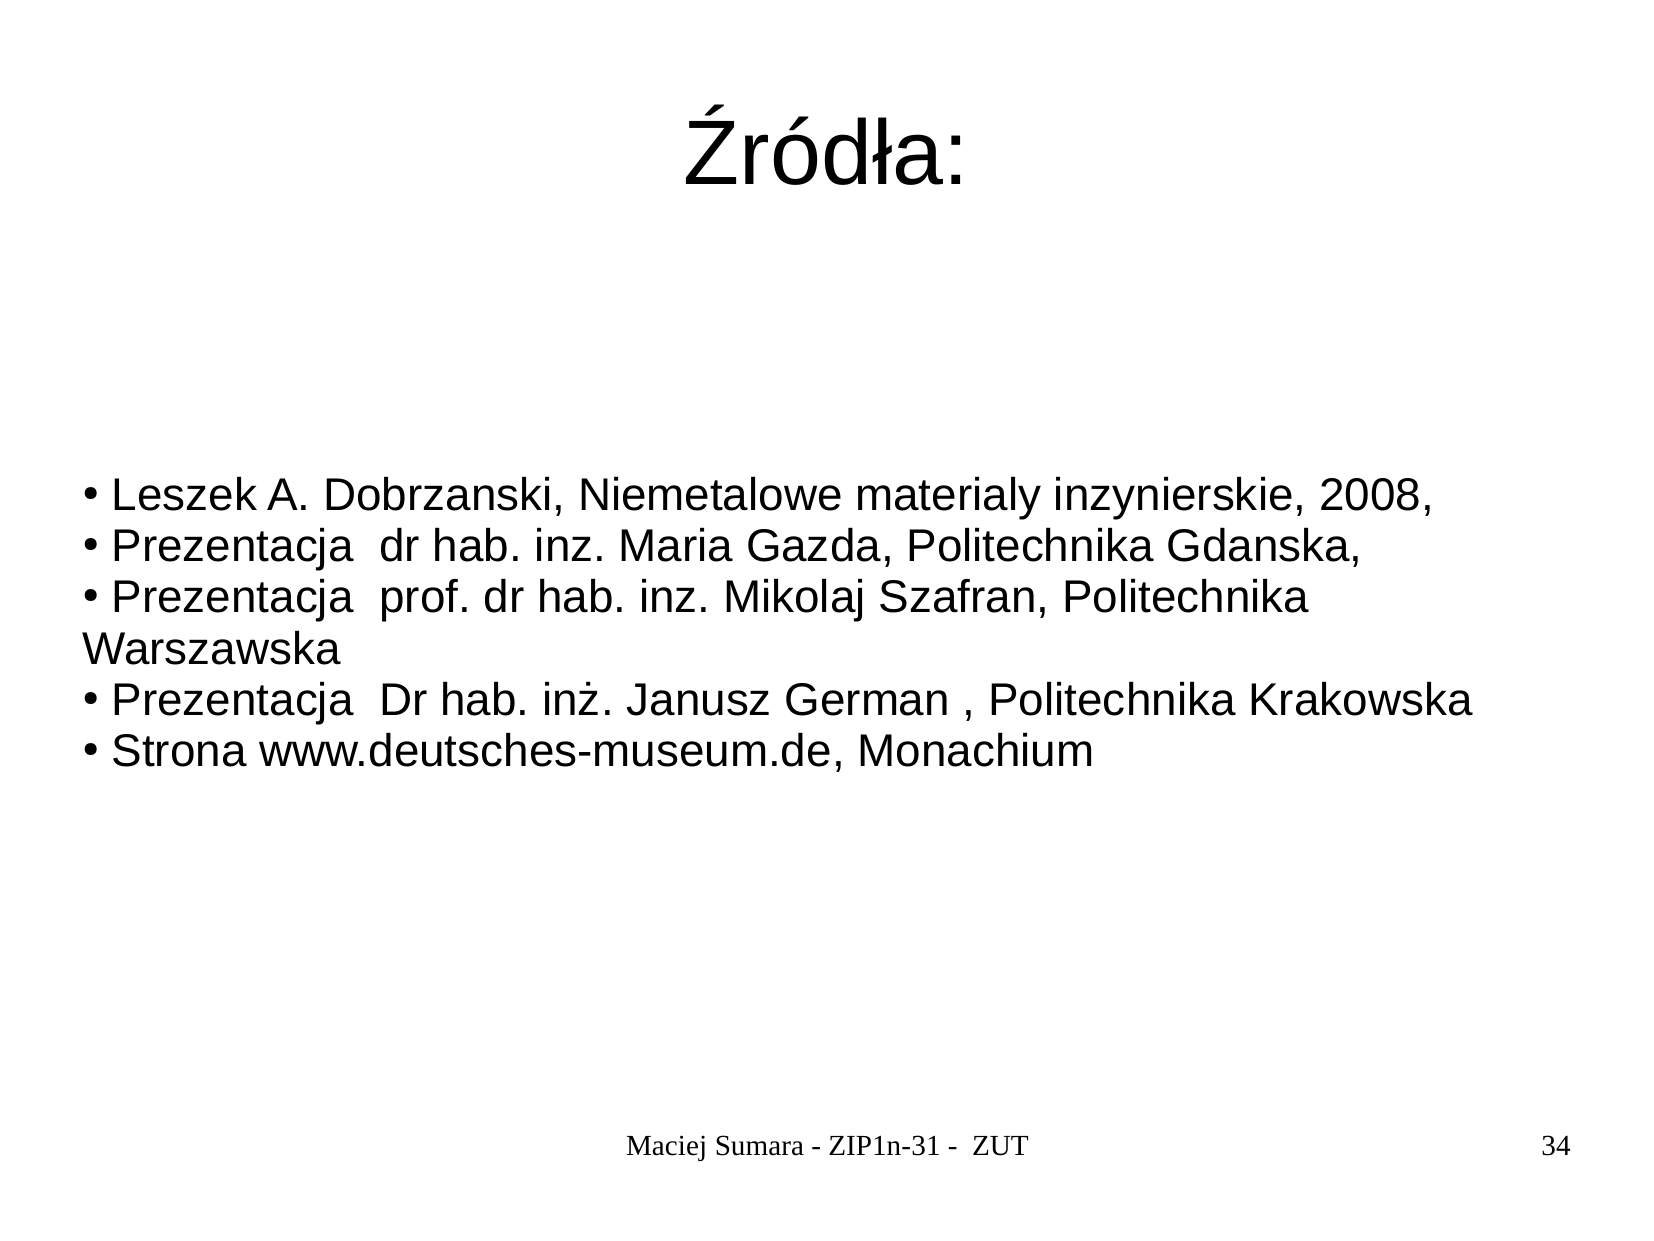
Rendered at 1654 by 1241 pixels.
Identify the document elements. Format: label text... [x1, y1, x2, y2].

subtitle Leszek A. Dobrzanski, Niemetalowe materialy inzynierskie, 2008, Prezentacja dr hab. inz. Maria Gazda, Politechnika Gdanska, Prezentacja prof. dr hab. inz. Mikolaj Szafran, Politechnika Warszawska Prezentacja Dr hab. inż. Janusz German , Politechnika Krakowska Strona www.deutsches-museum.de, Monachium [82, 297, 1571, 1102]
title Źródła: [82, 56, 1571, 250]
